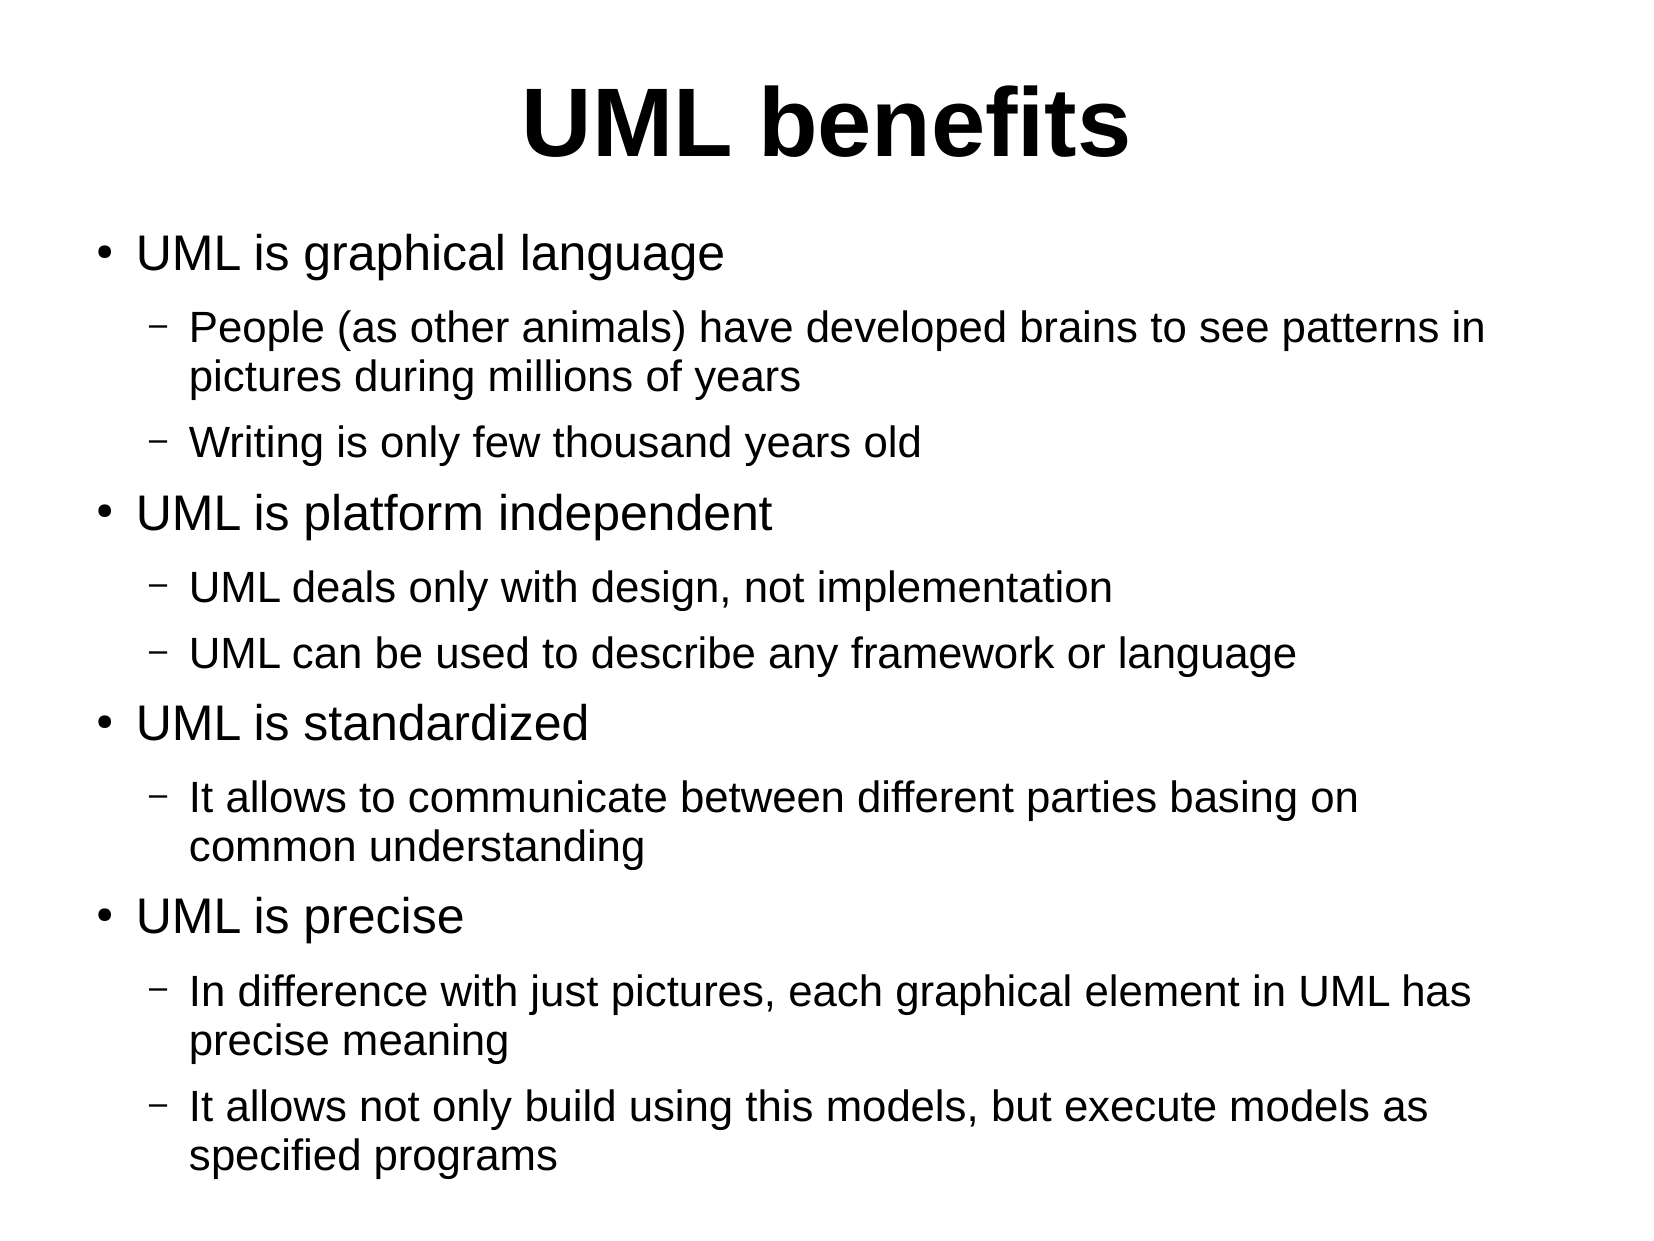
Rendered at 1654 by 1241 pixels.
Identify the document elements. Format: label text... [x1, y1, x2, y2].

title UML benefits [82, 49, 1571, 196]
list UML is graphical language People (as other animals) have developed brains to see patterns in pictures during millions of years Writing is only few thousand years old UML is platform independent UML deals only with design, not implementation UML can be used to describe any framework or language UML is standardized It allows to communicate between different parties basing on common understanding UML is precise In difference with just pictures, each graphical element in UML has precise meaning It allows not only build using this models, but execute models as specified programs [82, 225, 1538, 1186]
